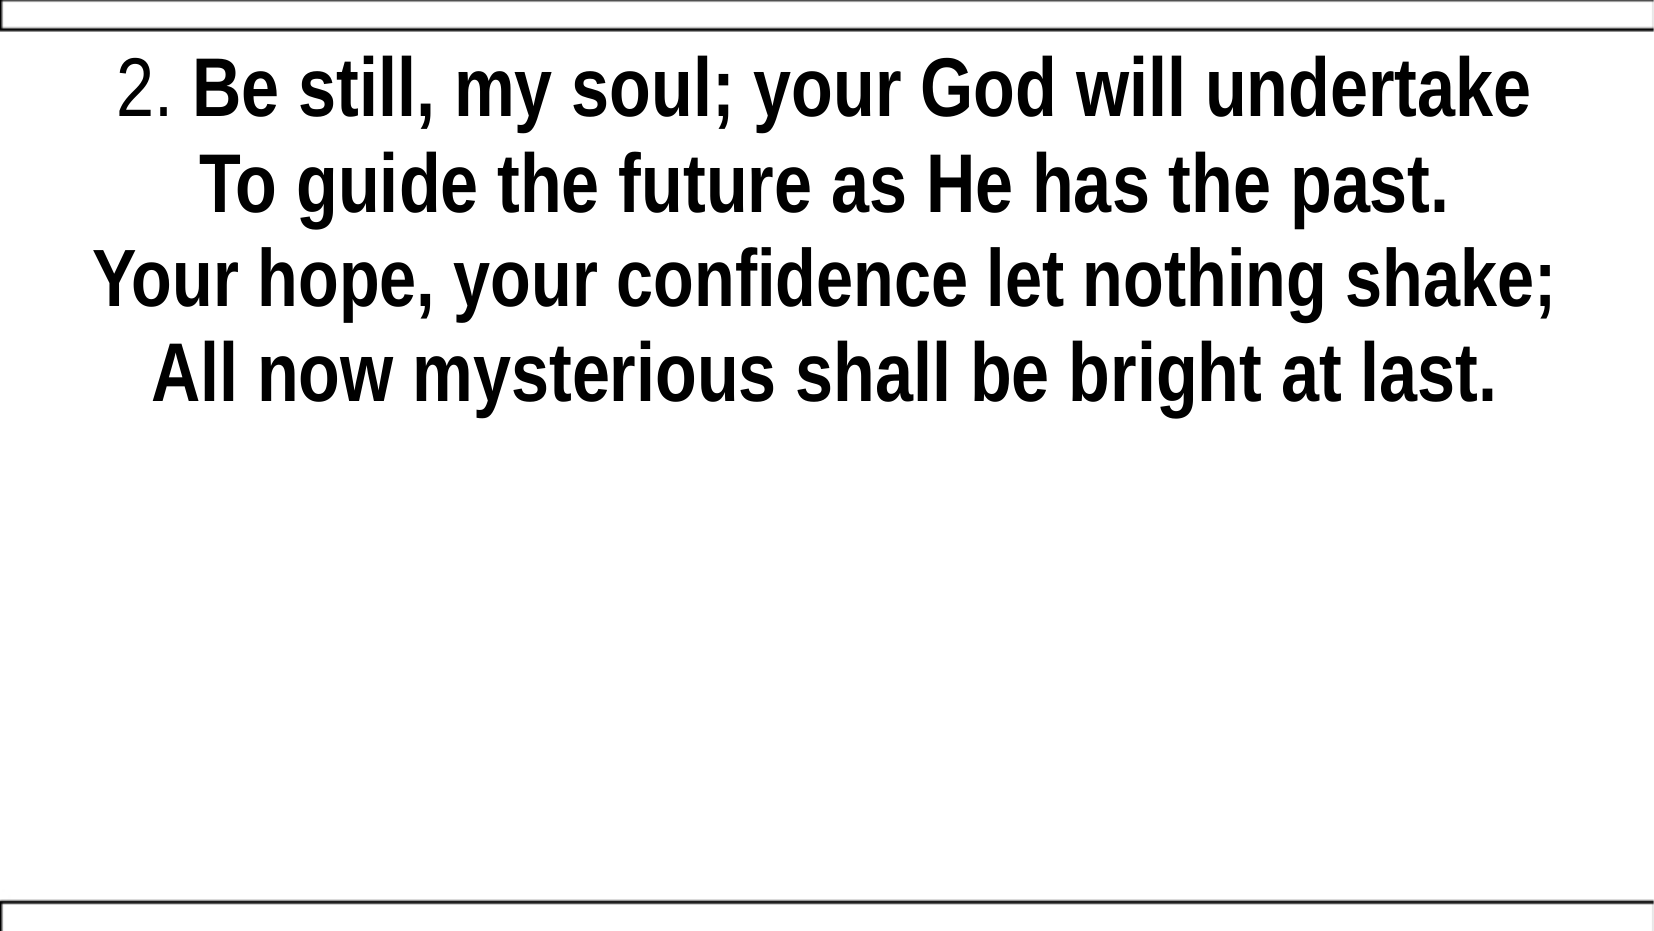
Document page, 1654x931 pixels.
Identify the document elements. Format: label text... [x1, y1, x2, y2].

text_box 2. Be still, my soul; your God will undertake To guide the future as He has the past. Your hope, your confidence let nothing shake; All now mysterious shall be bright at last. [60, 31, 1591, 451]
picture [0, 0, 1654, 931]
